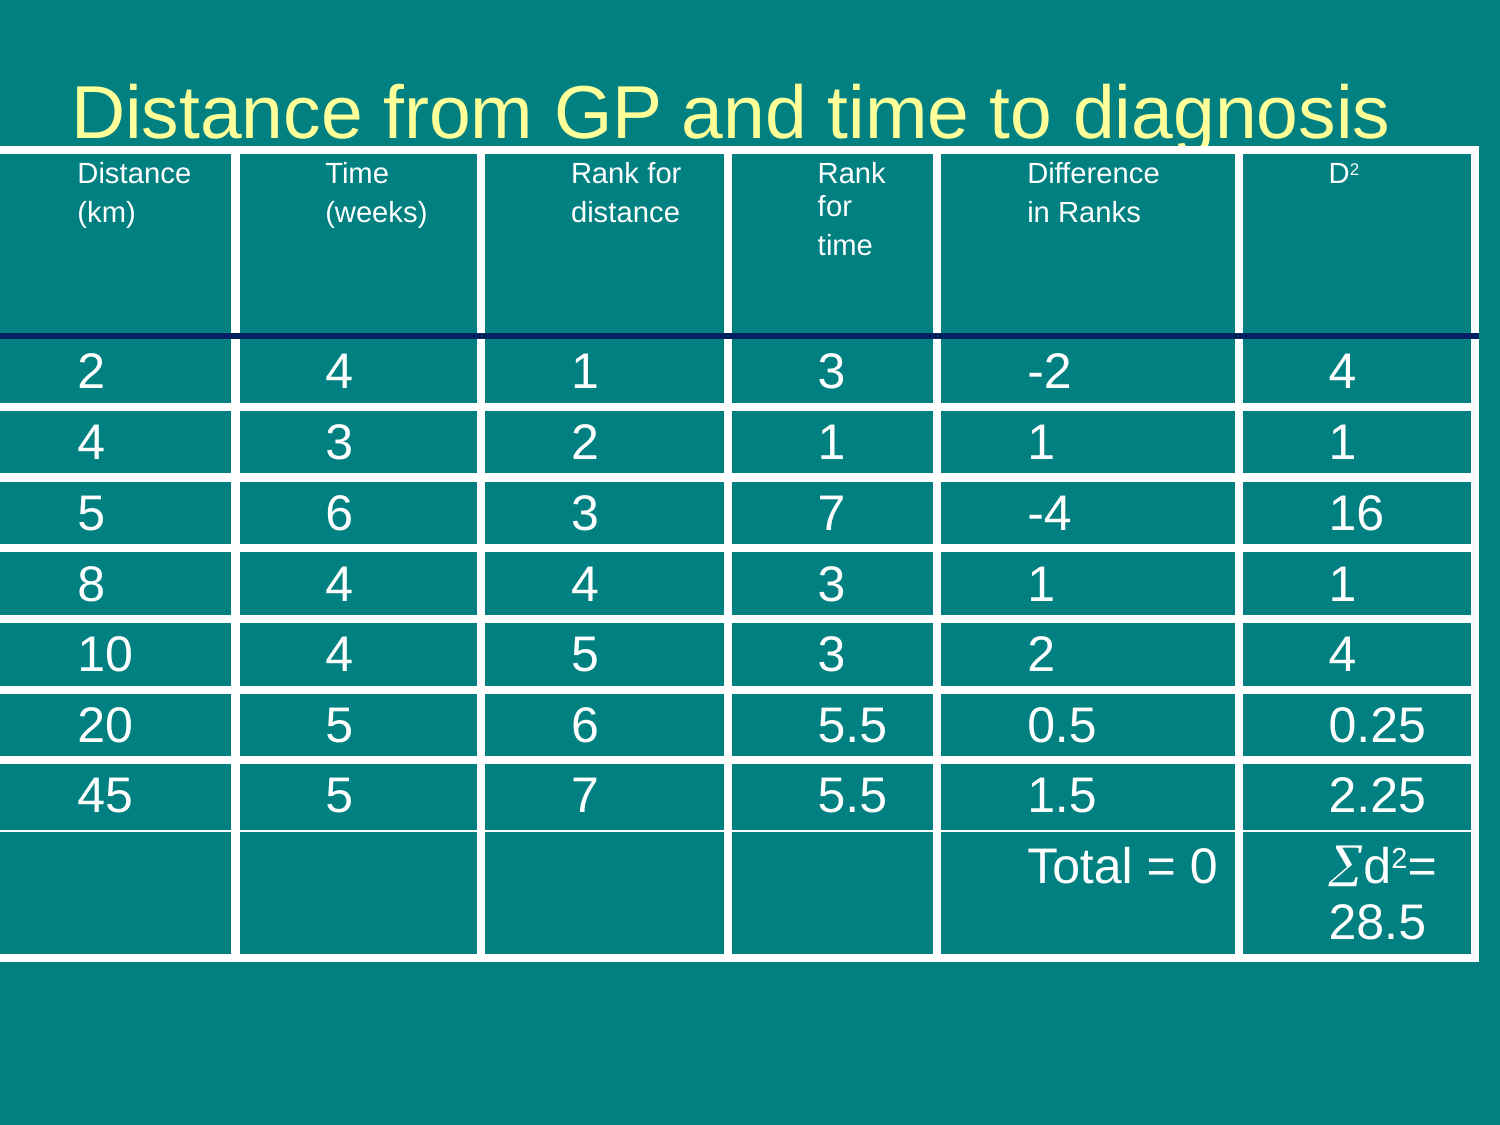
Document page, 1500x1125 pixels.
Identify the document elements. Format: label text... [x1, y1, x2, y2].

table_cell 5 [0, 482, 231, 544]
table_cell 3 [732, 623, 933, 686]
table_header Rank for time [732, 154, 933, 333]
table_cell [240, 832, 477, 954]
table_cell 5 [485, 623, 724, 686]
table_cell 3 [485, 482, 724, 544]
table_cell 2.25 [1243, 764, 1471, 830]
table_cell -4 [941, 482, 1235, 544]
table_header D2 [1243, 154, 1471, 333]
table_cell 6 [485, 694, 724, 756]
table_header Time (weeks) [240, 154, 477, 333]
table_cell 1.5 [941, 764, 1235, 830]
table_cell 4 [485, 552, 724, 615]
table_cell 5 [240, 694, 477, 756]
table_cell [0, 832, 231, 954]
table_cell 5.5 [732, 764, 933, 830]
table_cell 1 [941, 552, 1235, 615]
table_cell 1 [732, 411, 933, 473]
table_cell 6 [240, 482, 477, 544]
table_cell Total = 0 [941, 832, 1235, 954]
table_cell 0.25 [1243, 694, 1471, 756]
table_cell 4 [1243, 339, 1471, 403]
table_cell 8 [0, 552, 231, 615]
title Distance from GP and time to diagnosis [0, 0, 1463, 146]
table_cell 2 [0, 339, 231, 403]
table_cell 5 [240, 764, 477, 830]
table_cell 2 [485, 411, 724, 473]
table_cell 3 [732, 339, 933, 403]
table_cell 3 [240, 411, 477, 473]
table_cell 7 [732, 482, 933, 544]
table_cell 4 [1243, 623, 1471, 686]
table_cell 20 [0, 694, 231, 756]
table_cell 4 [0, 411, 231, 473]
table_cell 1 [1243, 411, 1471, 473]
table_header Difference in Ranks [941, 154, 1235, 333]
table_cell 1 [485, 339, 724, 403]
table_cell 4 [240, 623, 477, 686]
table_cell 1 [941, 411, 1235, 473]
table_header Rank for distance [485, 154, 724, 333]
table_cell [732, 832, 933, 954]
table_cell [485, 832, 724, 954]
table_cell 4 [240, 339, 477, 403]
table_cell 2 [941, 623, 1235, 686]
table_cell 5.5 [732, 694, 933, 756]
table_cell 7 [485, 764, 724, 830]
table_cell 4 [240, 552, 477, 615]
table_cell 3 [732, 552, 933, 615]
table_cell 1 [1243, 552, 1471, 615]
table_header Distance (km) [0, 154, 231, 333]
table_cell 45 [0, 764, 231, 830]
table_cell 0.5 [941, 694, 1235, 756]
table_cell 10 [0, 623, 231, 686]
table_cell -2 [941, 339, 1235, 403]
table_cell 16 [1243, 482, 1471, 544]
table_cell d2=28.5 [1243, 832, 1471, 954]
